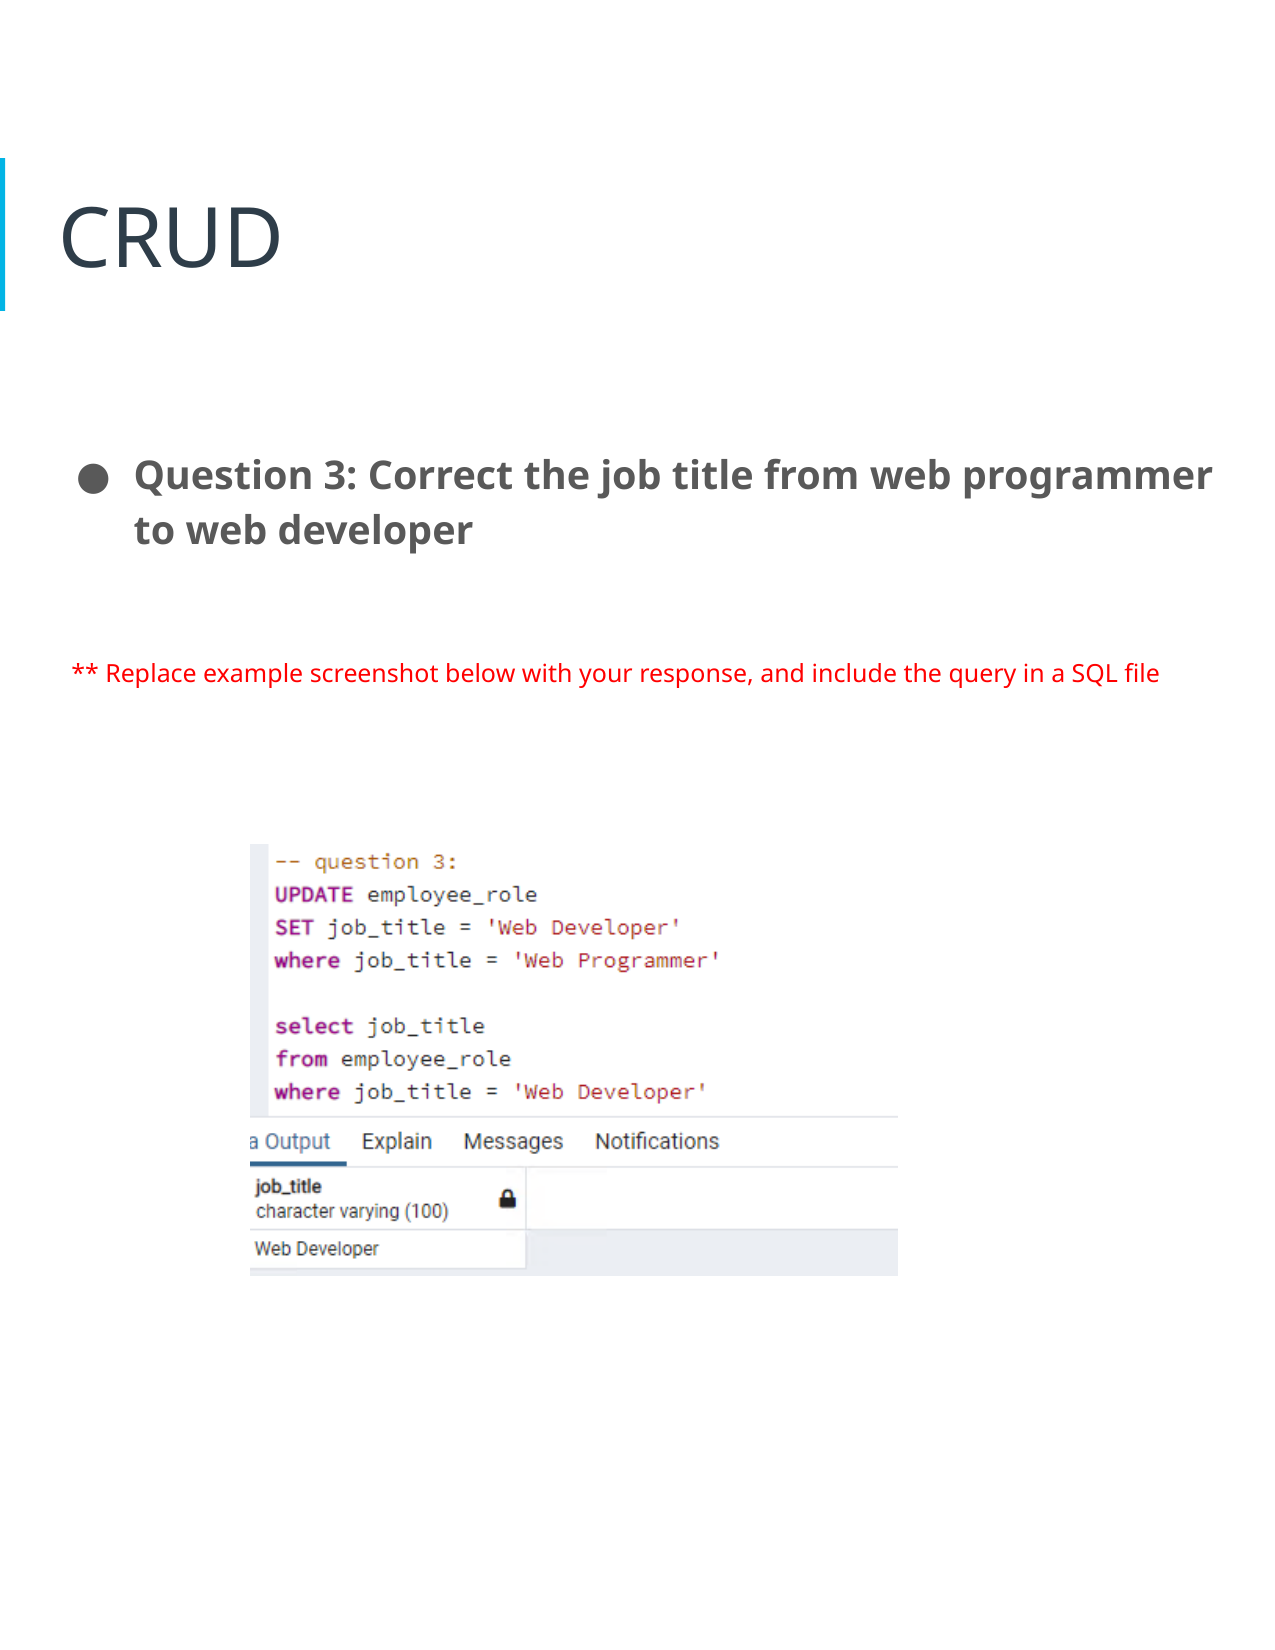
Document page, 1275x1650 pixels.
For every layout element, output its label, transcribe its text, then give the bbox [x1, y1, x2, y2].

picture [250, 844, 898, 1276]
title CRUD [43, 142, 1232, 327]
list Question 3: Correct the job title from web programmer to web developer ** Replace example screenshot below with your response, and include the query in a SQL file [43, 347, 1232, 1616]
